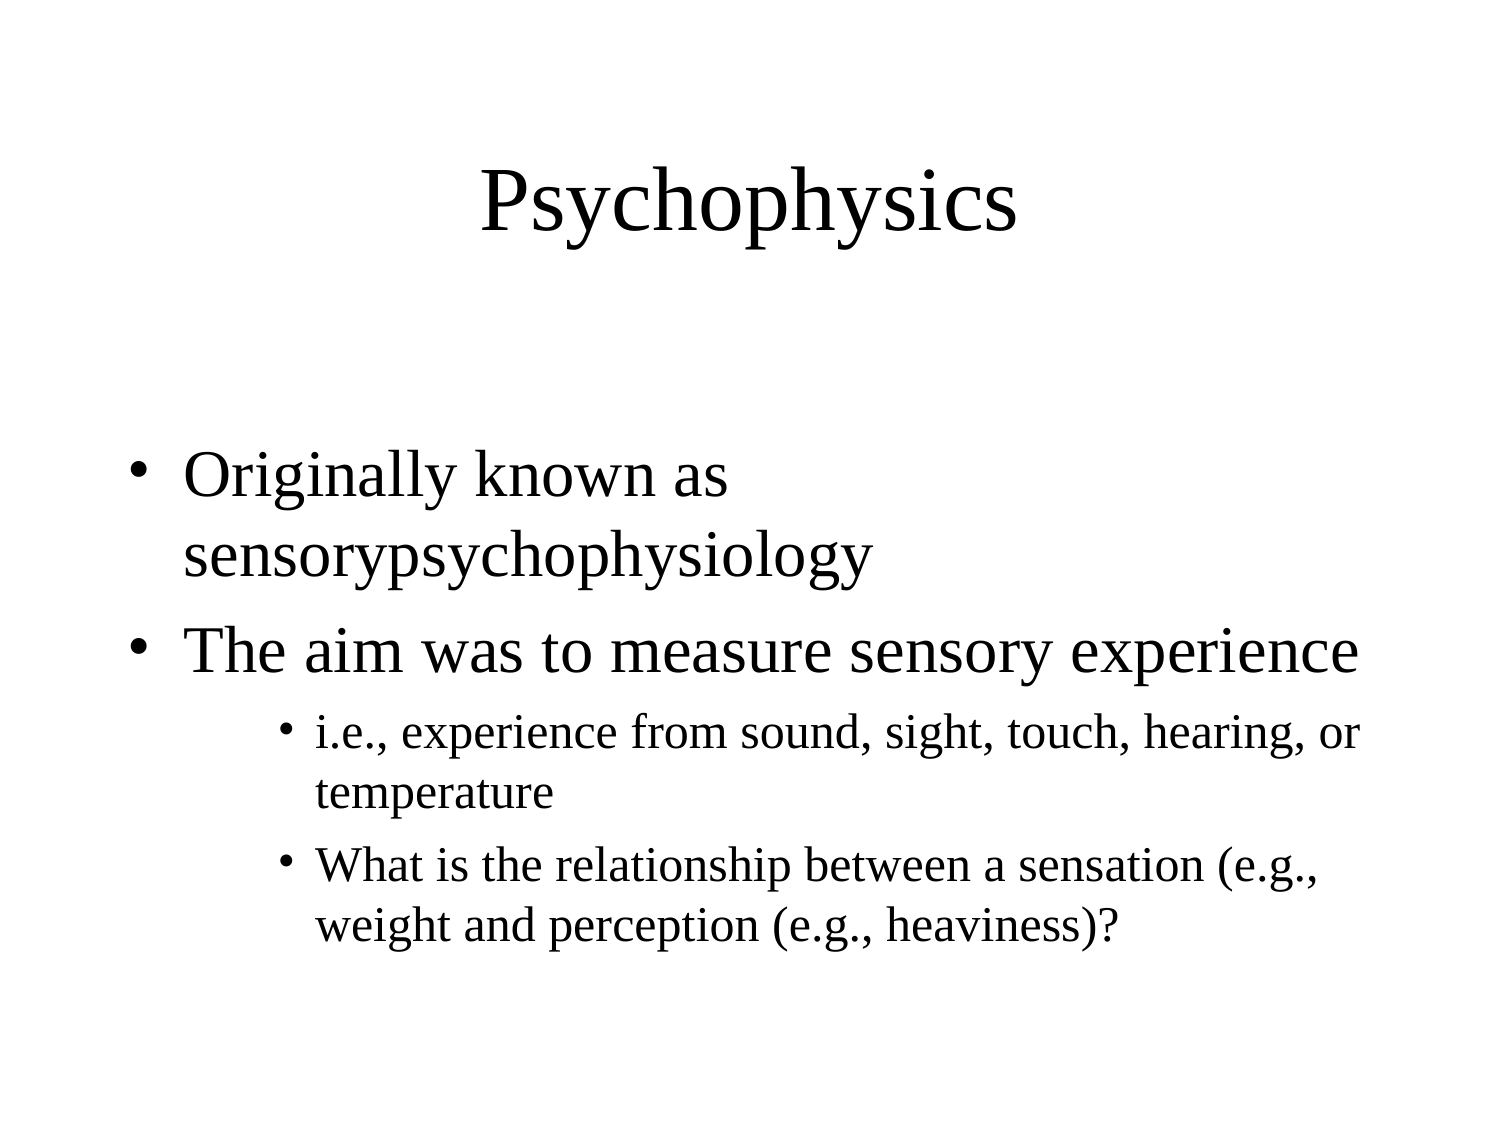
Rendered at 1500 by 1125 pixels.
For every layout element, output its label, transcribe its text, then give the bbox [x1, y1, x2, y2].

title Psychophysics [112, 99, 1388, 288]
list Originally known as sensorypsychophysiology The aim was to measure sensory experience i.e., experience from sound, sight, touch, hearing, or temperature What is the relationship between a sensation (e.g., weight and perception (e.g., heaviness)? [112, 324, 1388, 1000]
